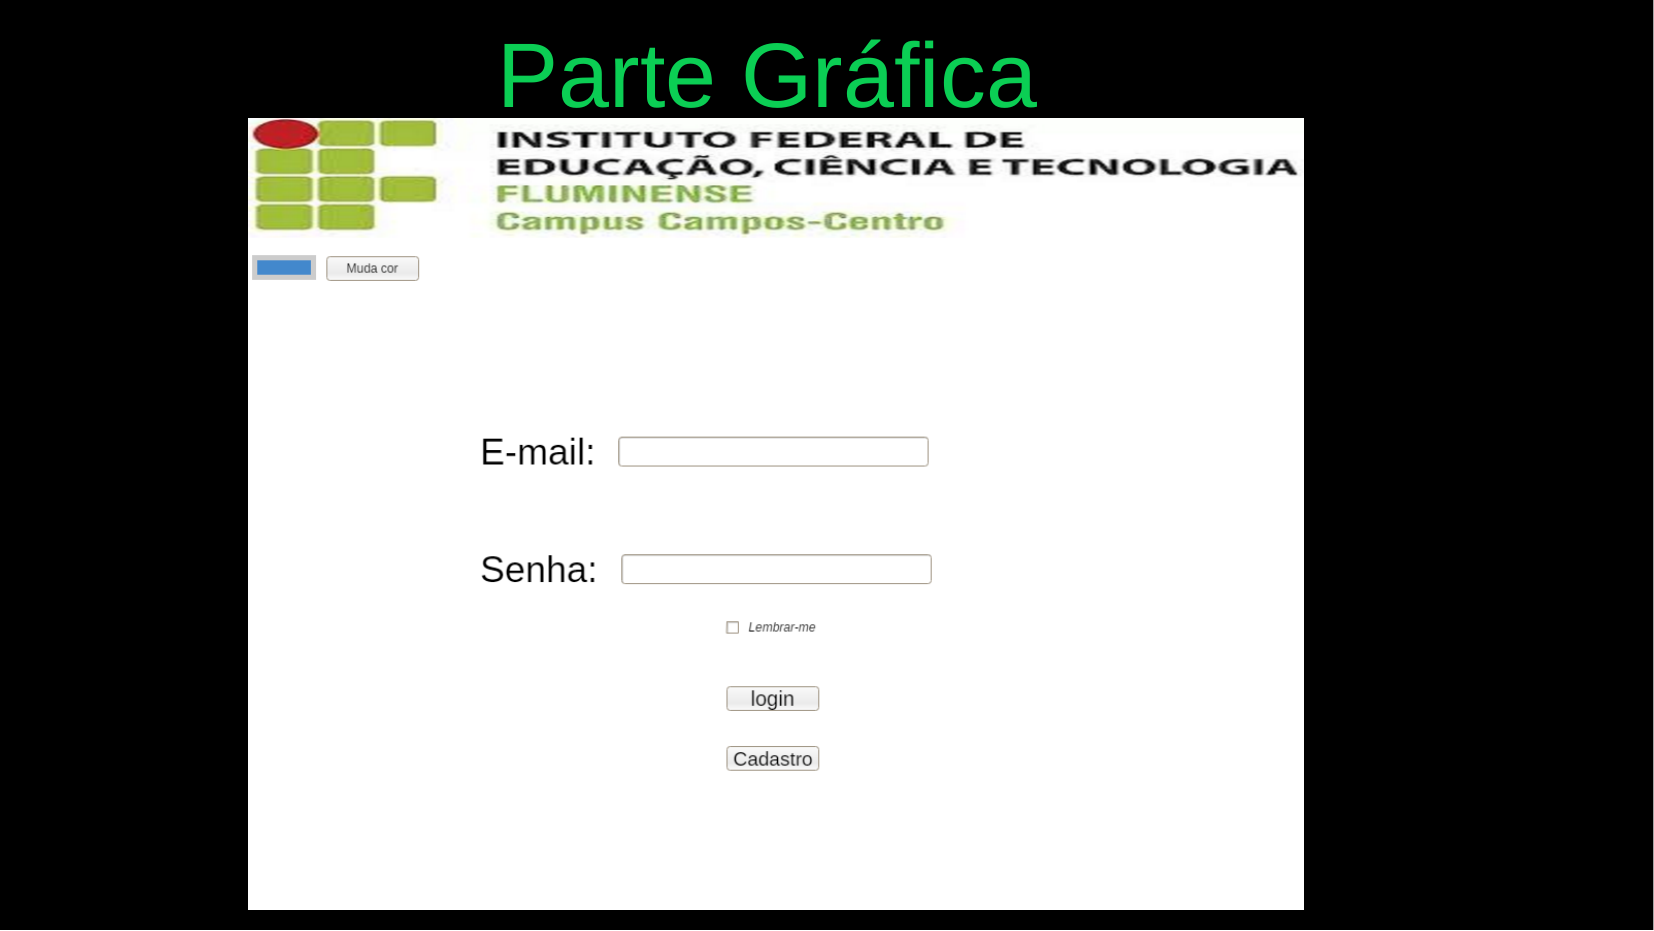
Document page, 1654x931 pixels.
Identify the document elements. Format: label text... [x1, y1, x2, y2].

picture [248, 118, 1304, 910]
title Parte Gráfica [23, 0, 1512, 154]
